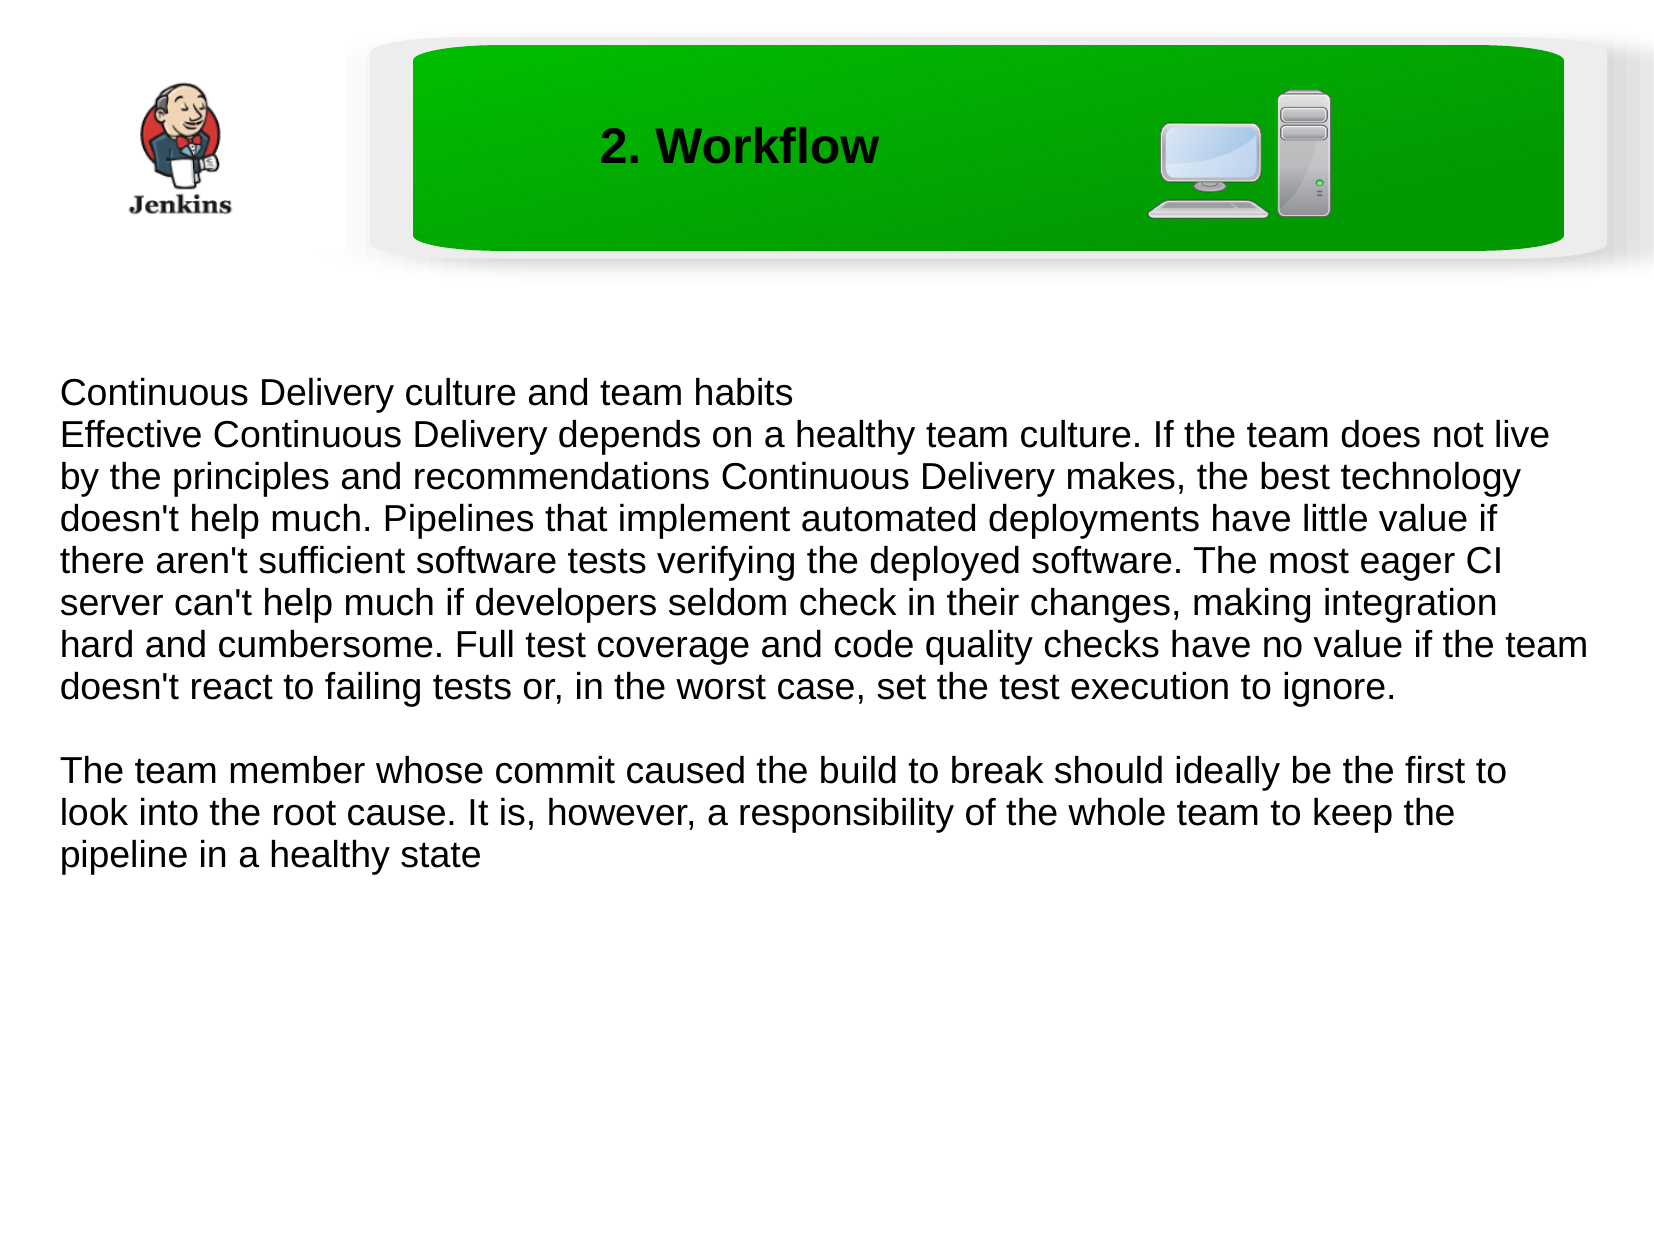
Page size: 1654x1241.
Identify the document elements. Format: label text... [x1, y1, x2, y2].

picture [15, 18, 1654, 286]
text_box Continuous Delivery culture and team habits Effective Continuous Delivery depends on a healthy team culture. If the team does not live by the principles and recommendations Continuous Delivery makes, the best technology doesn't help much. Pipelines that implement automated deployments have little value if there aren't sufficient software tests verifying the deployed software. The most eager CI server can't help much if developers seldom check in their changes, making integration hard and cumbersome. Full test coverage and code quality checks have no value if the team doesn't react to failing tests or, in the worst case, set the test execution to ignore. The team member whose commit caused the build to break should ideally be the first to look into the root cause. It is, however, a responsibility of the whole team to keep the pipeline in a healthy state [45, 279, 1604, 884]
text_box 2. Workflow [585, 111, 1381, 241]
